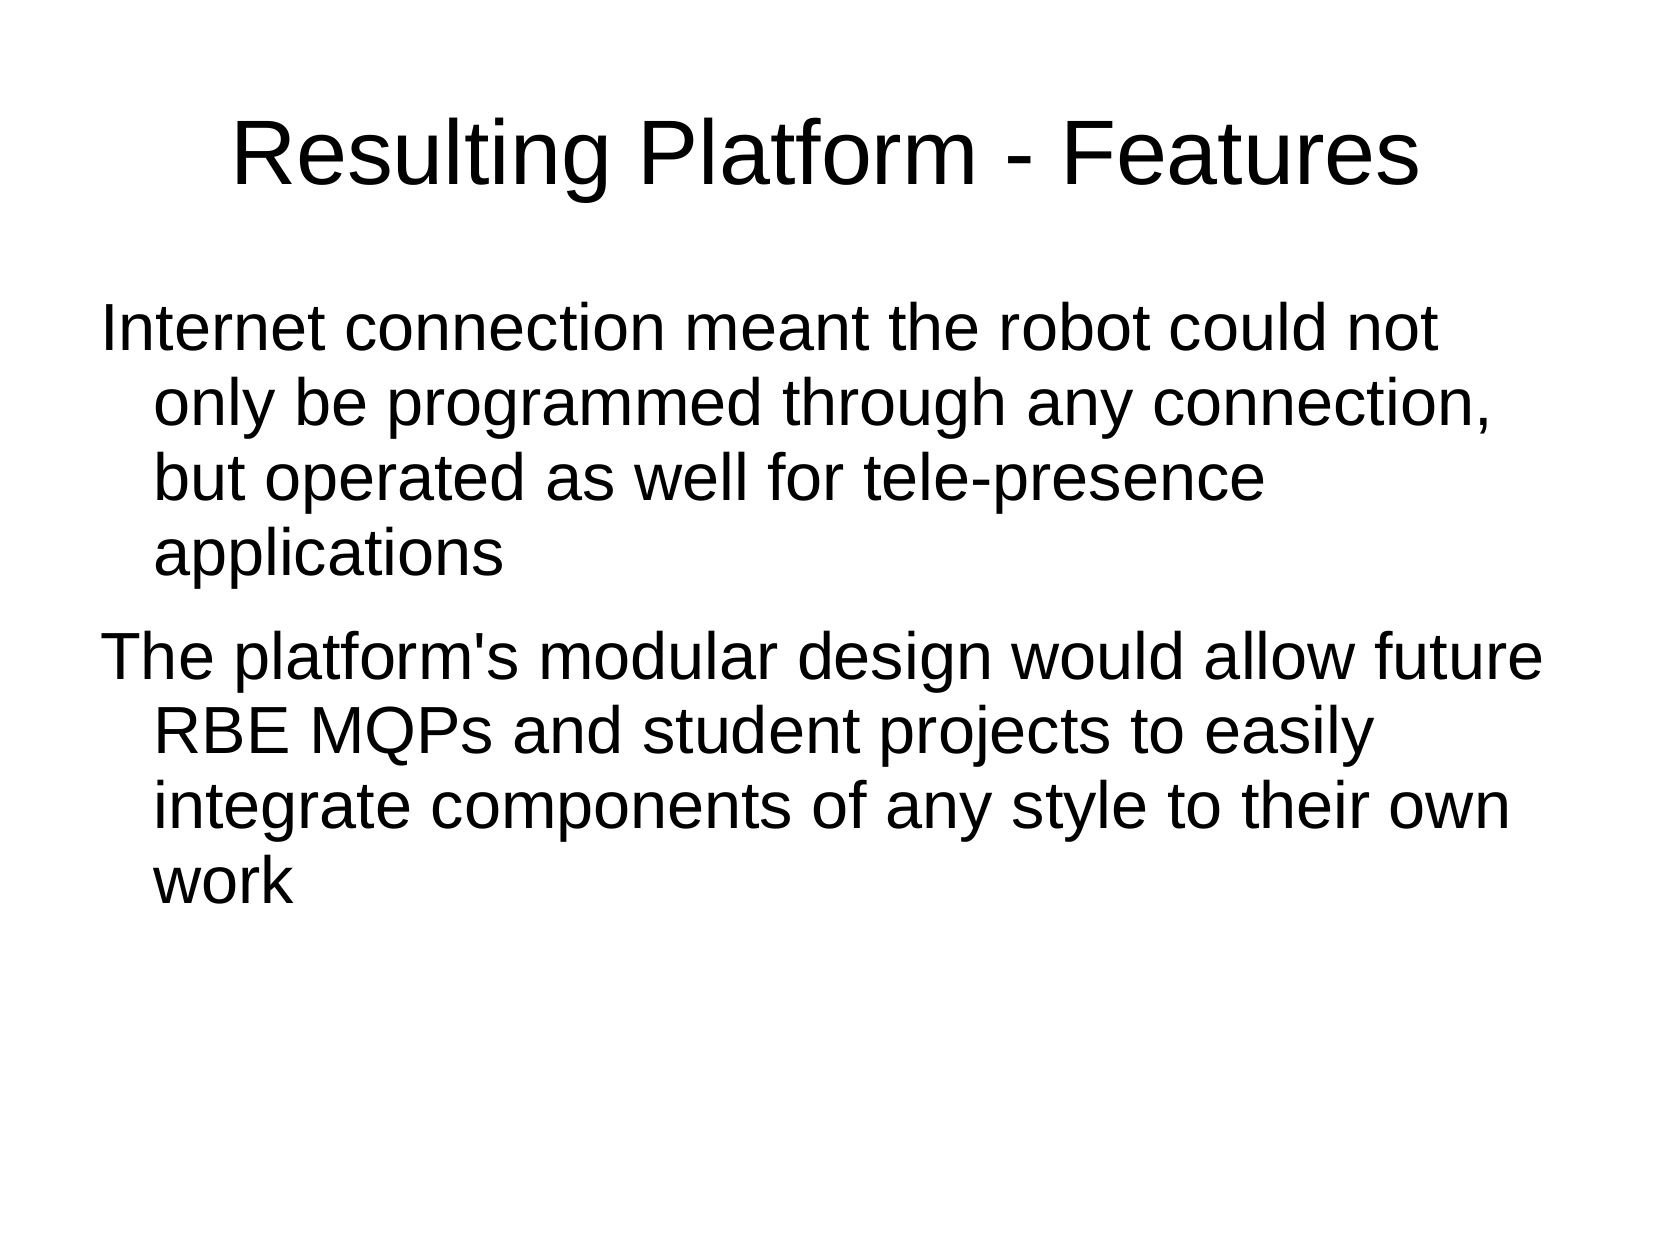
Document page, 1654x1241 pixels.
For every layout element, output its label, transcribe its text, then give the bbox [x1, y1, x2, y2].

title Resulting Platform - Features [82, 56, 1571, 250]
list Internet connection meant the robot could not only be programmed through any connection, but operated as well for tele-presence applications The platform's modular design would allow future RBE MQPs and student projects to easily integrate components of any style to their own work [82, 290, 1571, 1094]
